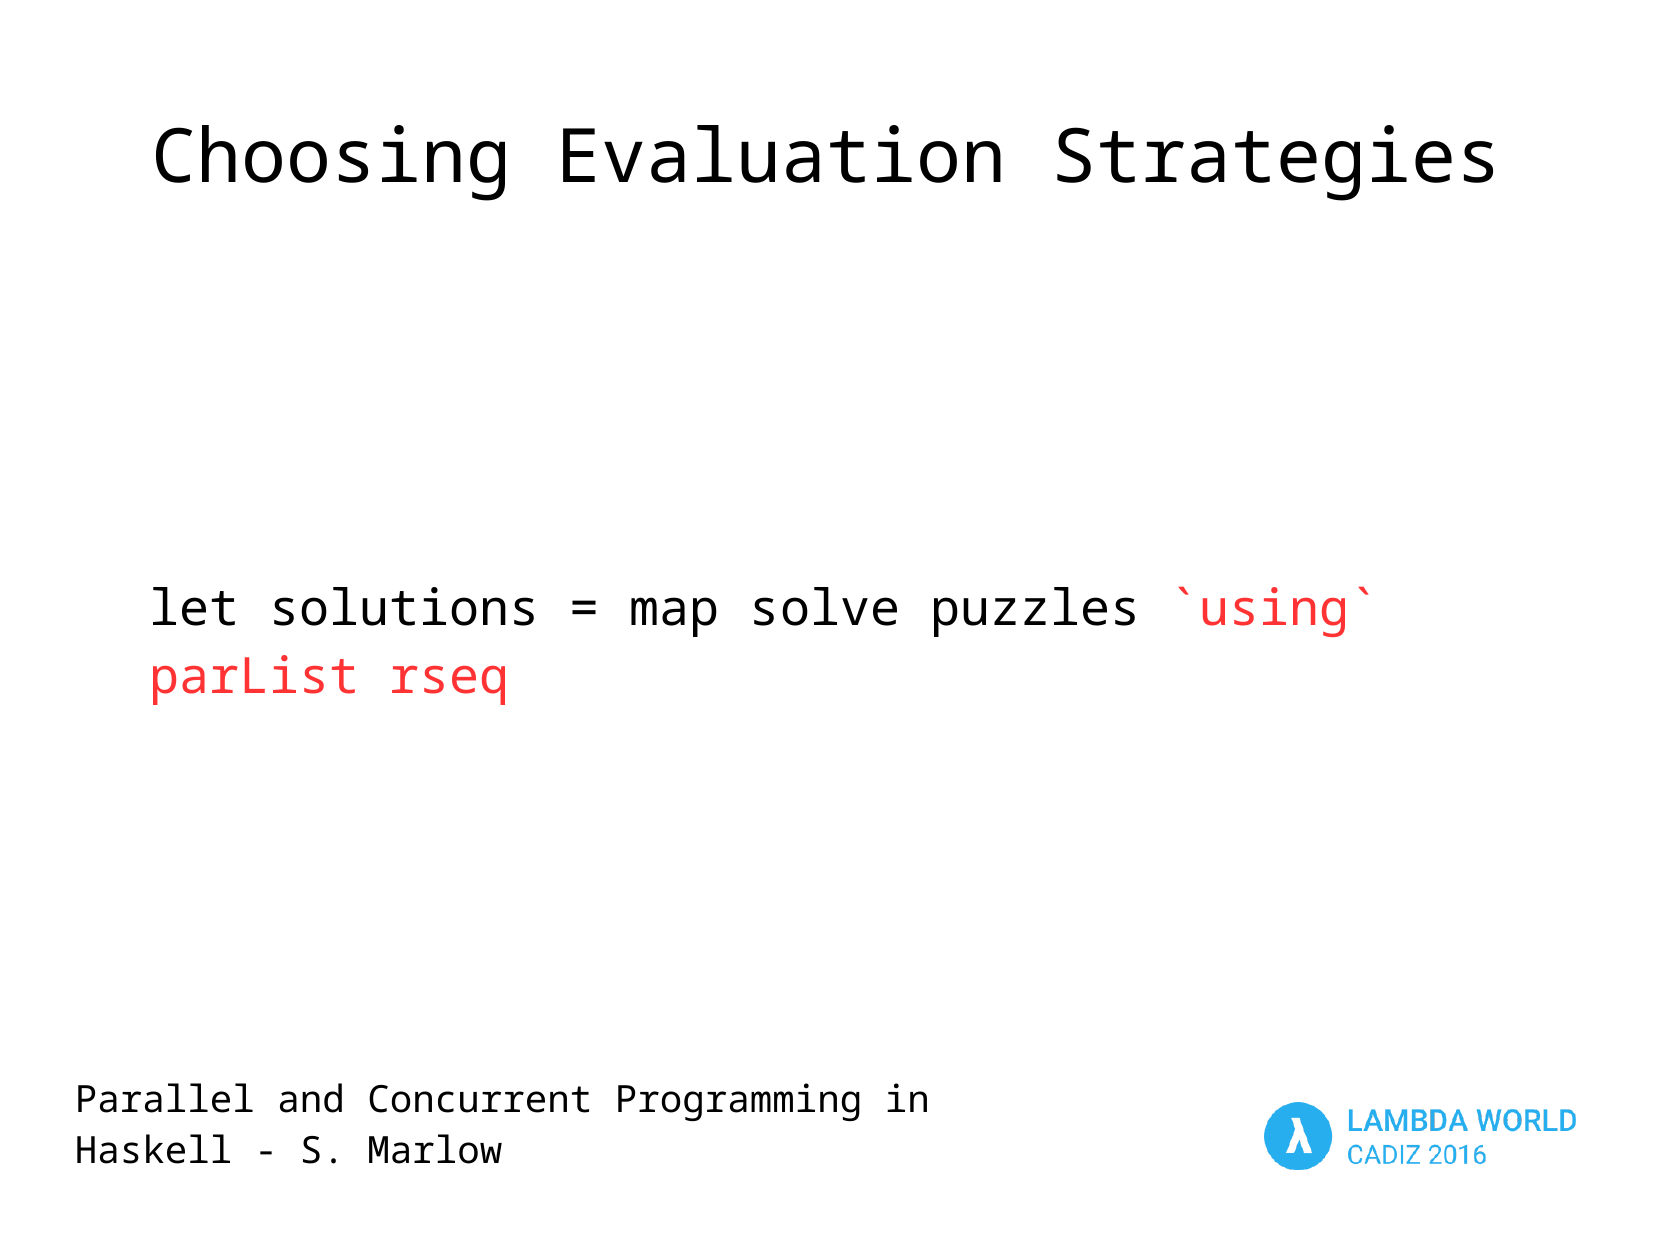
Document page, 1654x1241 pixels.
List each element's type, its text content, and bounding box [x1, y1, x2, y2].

picture [1264, 1102, 1576, 1171]
text_box Parallel and Concurrent Programming in Haskell - S. Marlow [60, 1065, 1111, 1193]
text_box let solutions = map solve puzzles `using` parList rseq [135, 564, 1546, 685]
title Choosing Evaluation Strategies [82, 49, 1571, 257]
